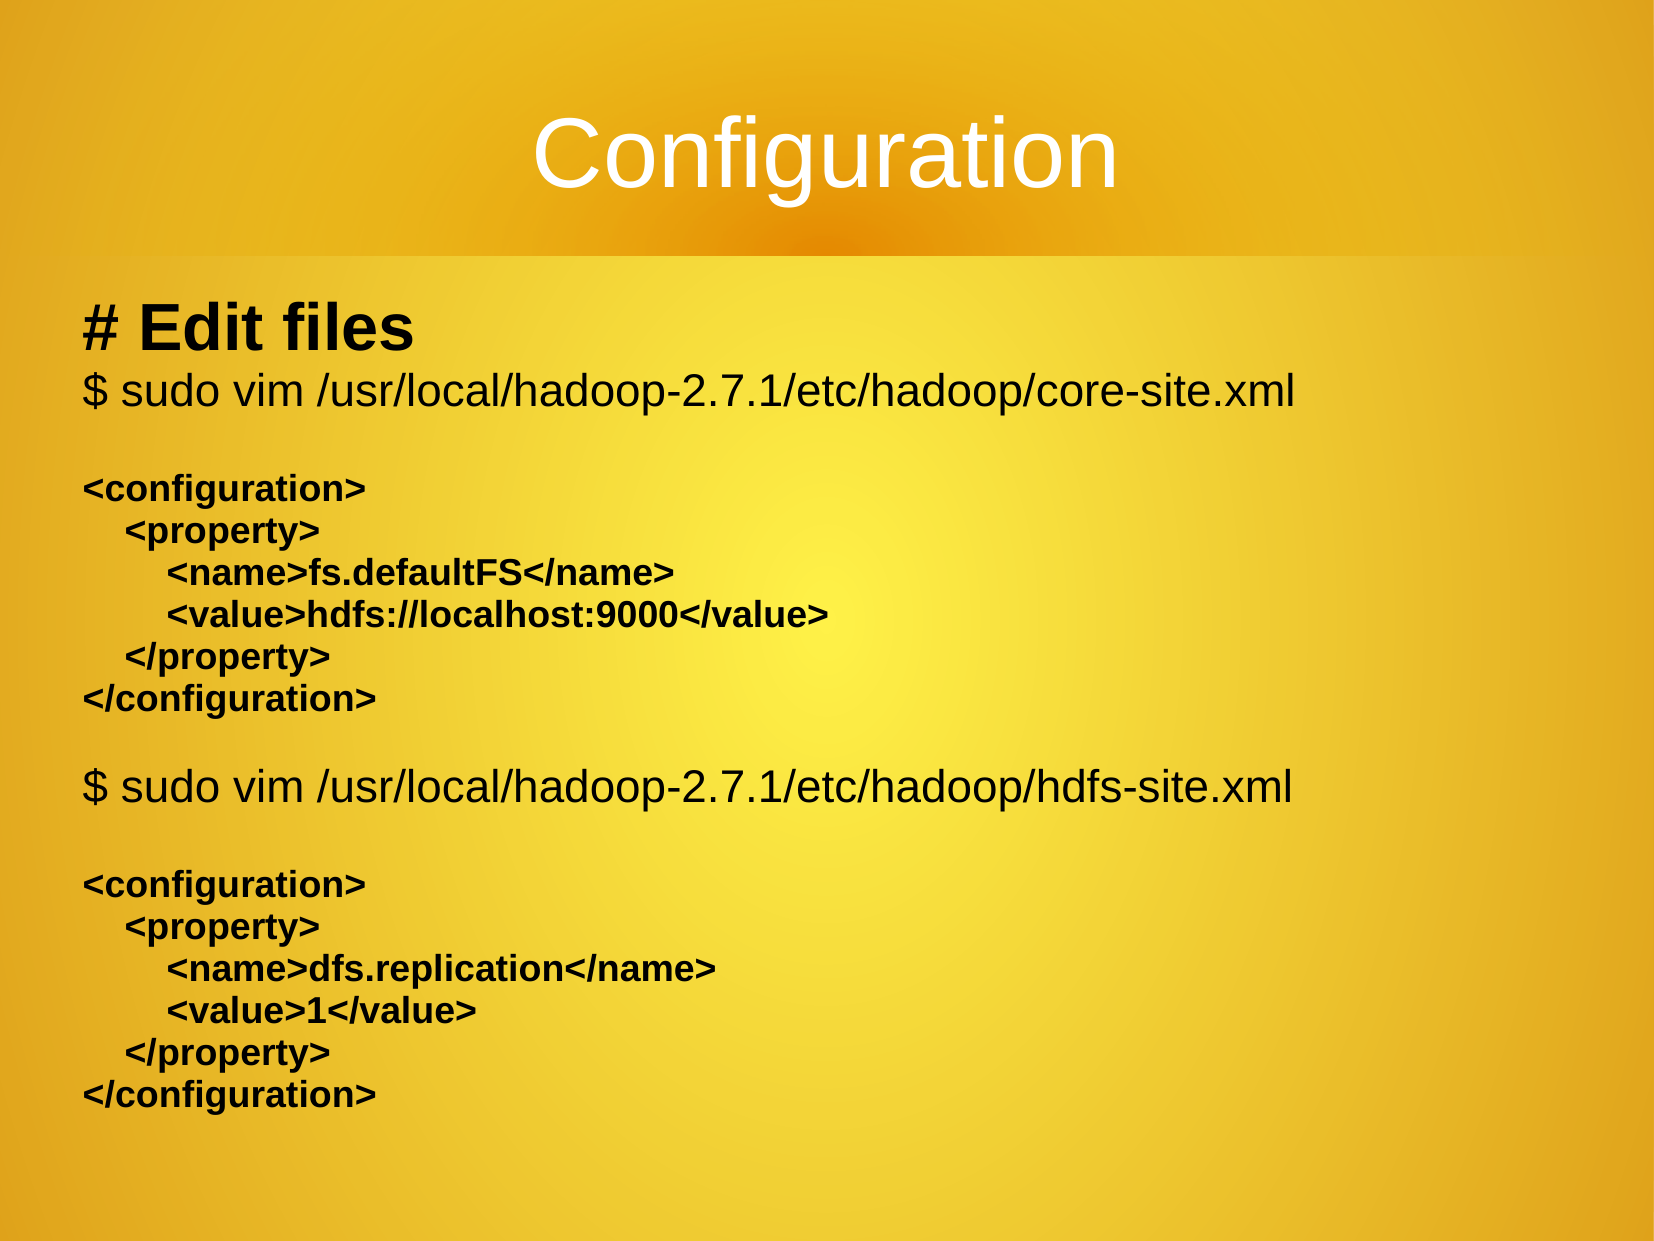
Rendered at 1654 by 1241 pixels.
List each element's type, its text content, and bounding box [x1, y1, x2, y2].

subtitle # Edit files $ sudo vim /usr/local/hadoop-2.7.1/etc/hadoop/core-site.xml <configuration> <property> <name>fs.defaultFS</name> <value>hdfs://localhost:9000</value> </property> </configuration> $ sudo vim /usr/local/hadoop-2.7.1/etc/hadoop/hdfs-site.xml <configuration> <property> <name>dfs.replication</name> <value>1</value> </property> </configuration> [82, 290, 1571, 1116]
title Configuration [82, 49, 1571, 257]
